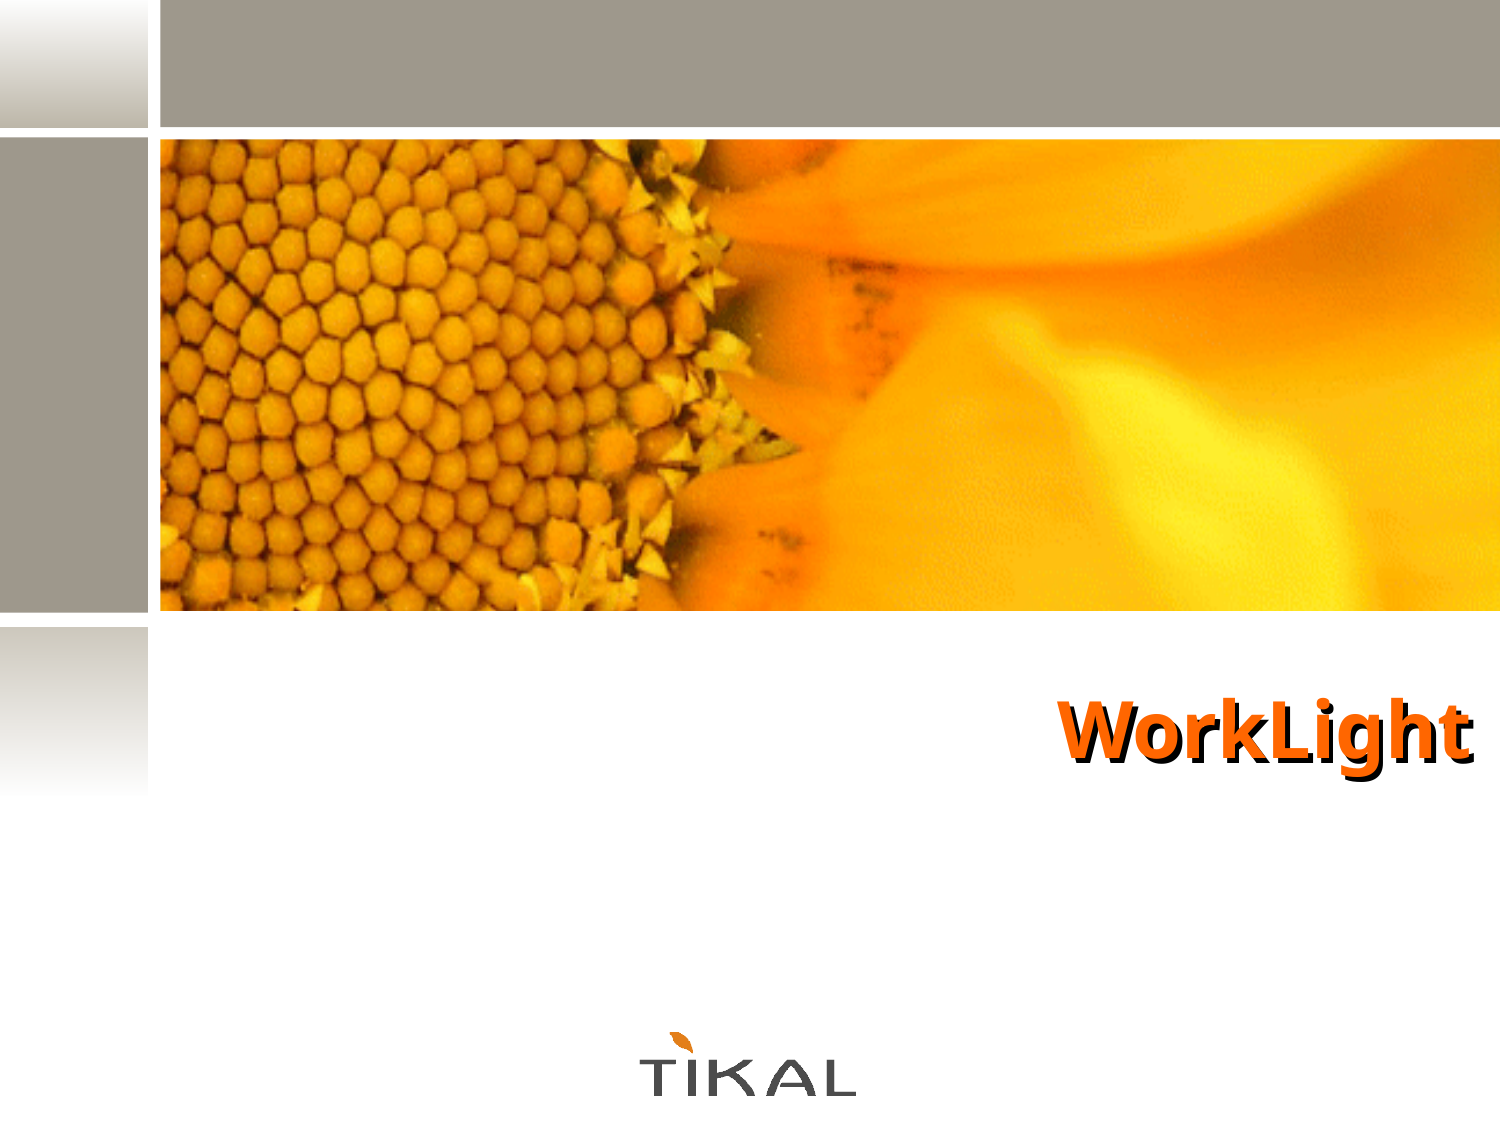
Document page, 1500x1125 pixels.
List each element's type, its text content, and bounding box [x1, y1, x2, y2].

picture [622, 1003, 873, 1124]
picture [160, 139, 1500, 611]
title WorkLight [150, 630, 1488, 932]
